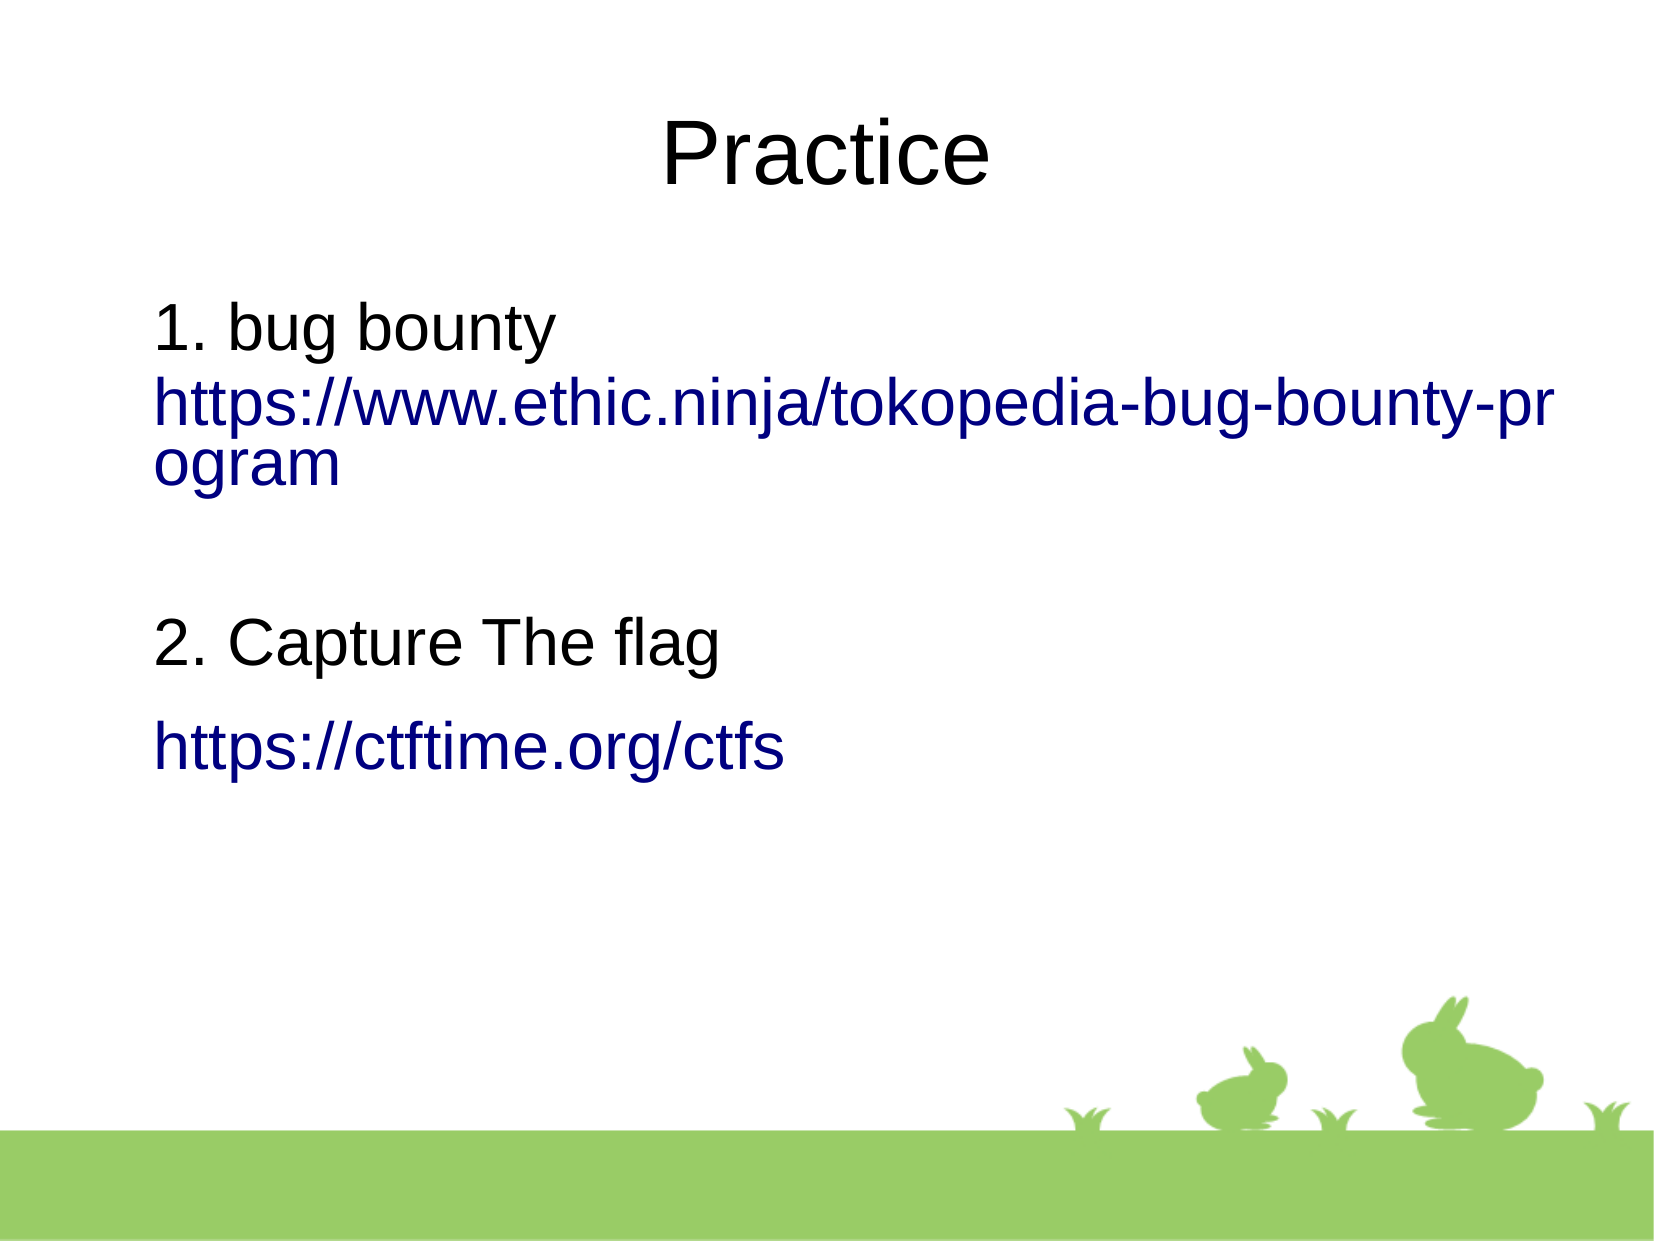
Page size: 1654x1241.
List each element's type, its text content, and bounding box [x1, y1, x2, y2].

list 1. bug bountyhttps://www.ethic.ninja/tokopedia-bug-bounty-program 2. Capture The flag https://ctftime.org/ctfs [82, 290, 1571, 1010]
title Practice [82, 49, 1571, 257]
picture [0, 0, 1654, 1241]
